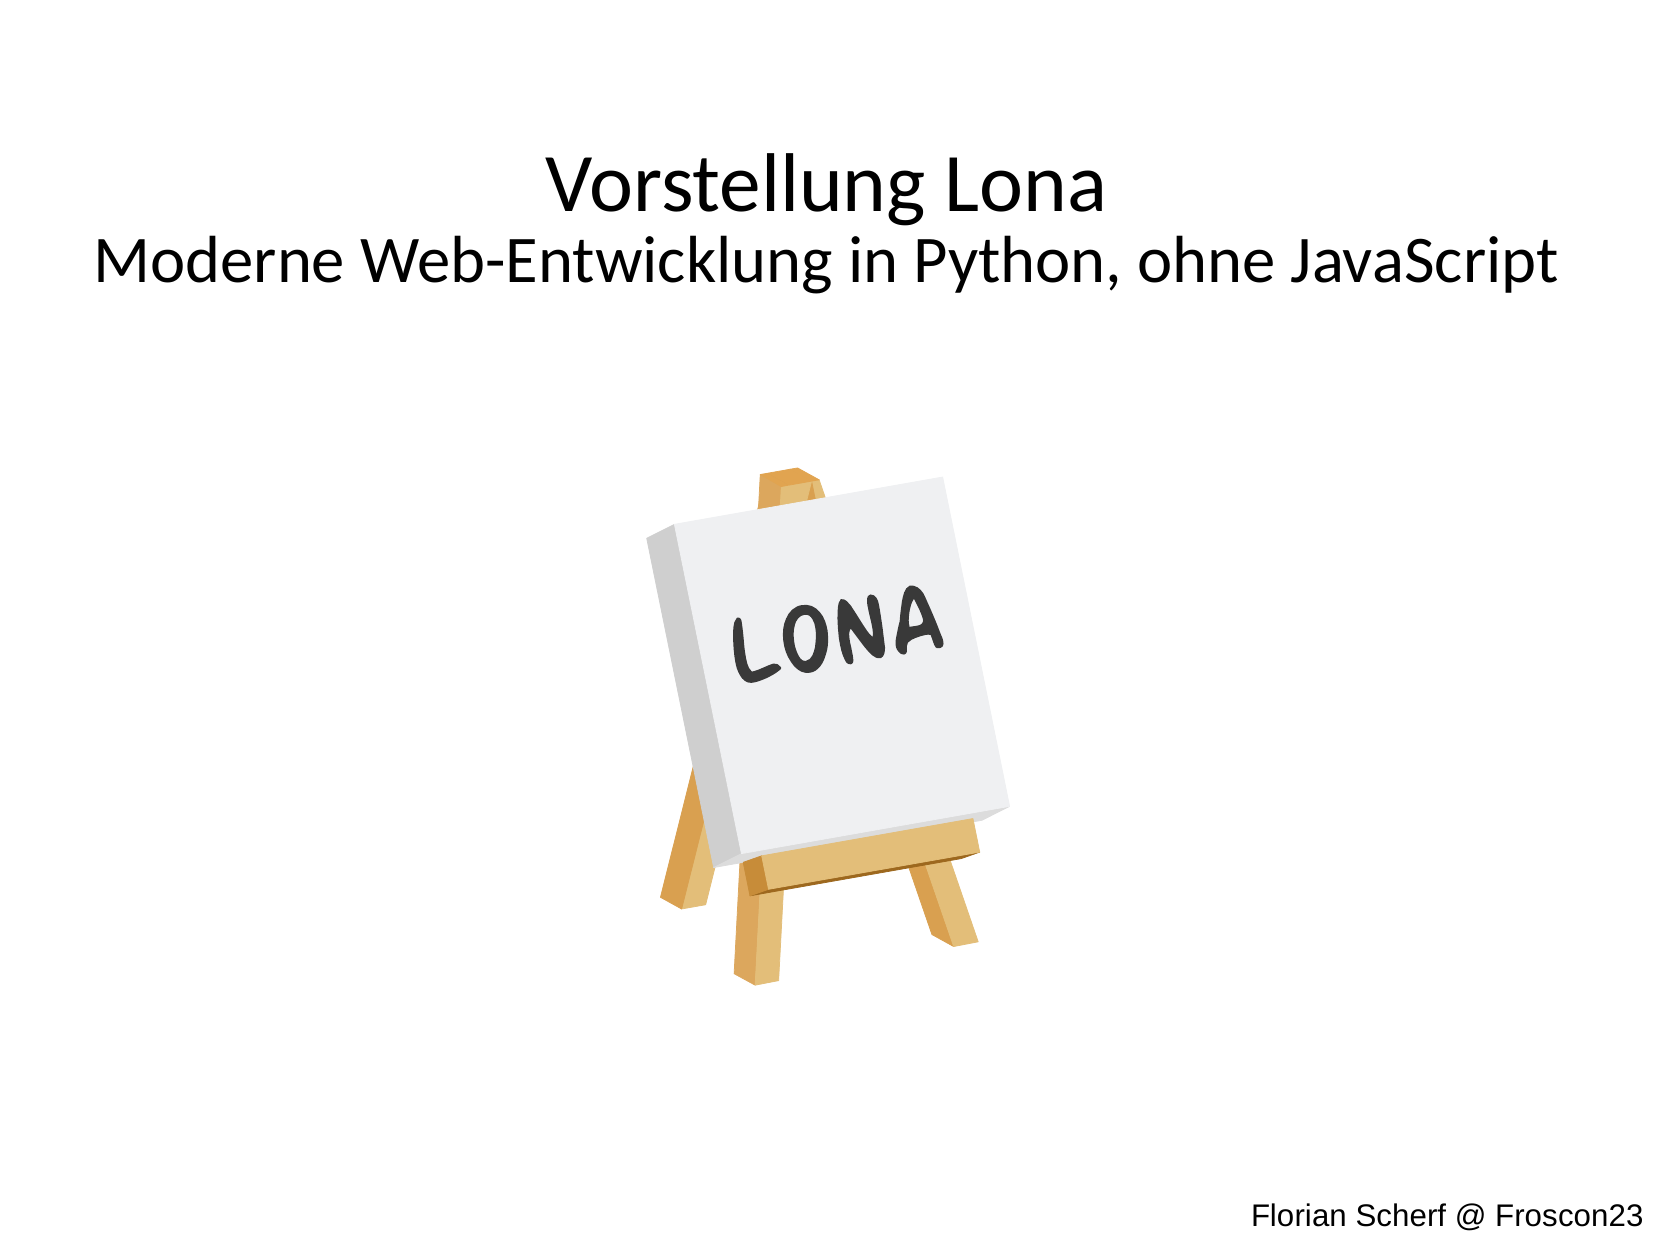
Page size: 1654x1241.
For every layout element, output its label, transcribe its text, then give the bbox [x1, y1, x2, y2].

title Vorstellung Lona Moderne Web-Entwicklung in Python, ohne JavaScript [82, 81, 1571, 367]
picture [543, 430, 1114, 1001]
list Florian Scherf @ Froscon23 [1180, 1198, 1654, 1241]
